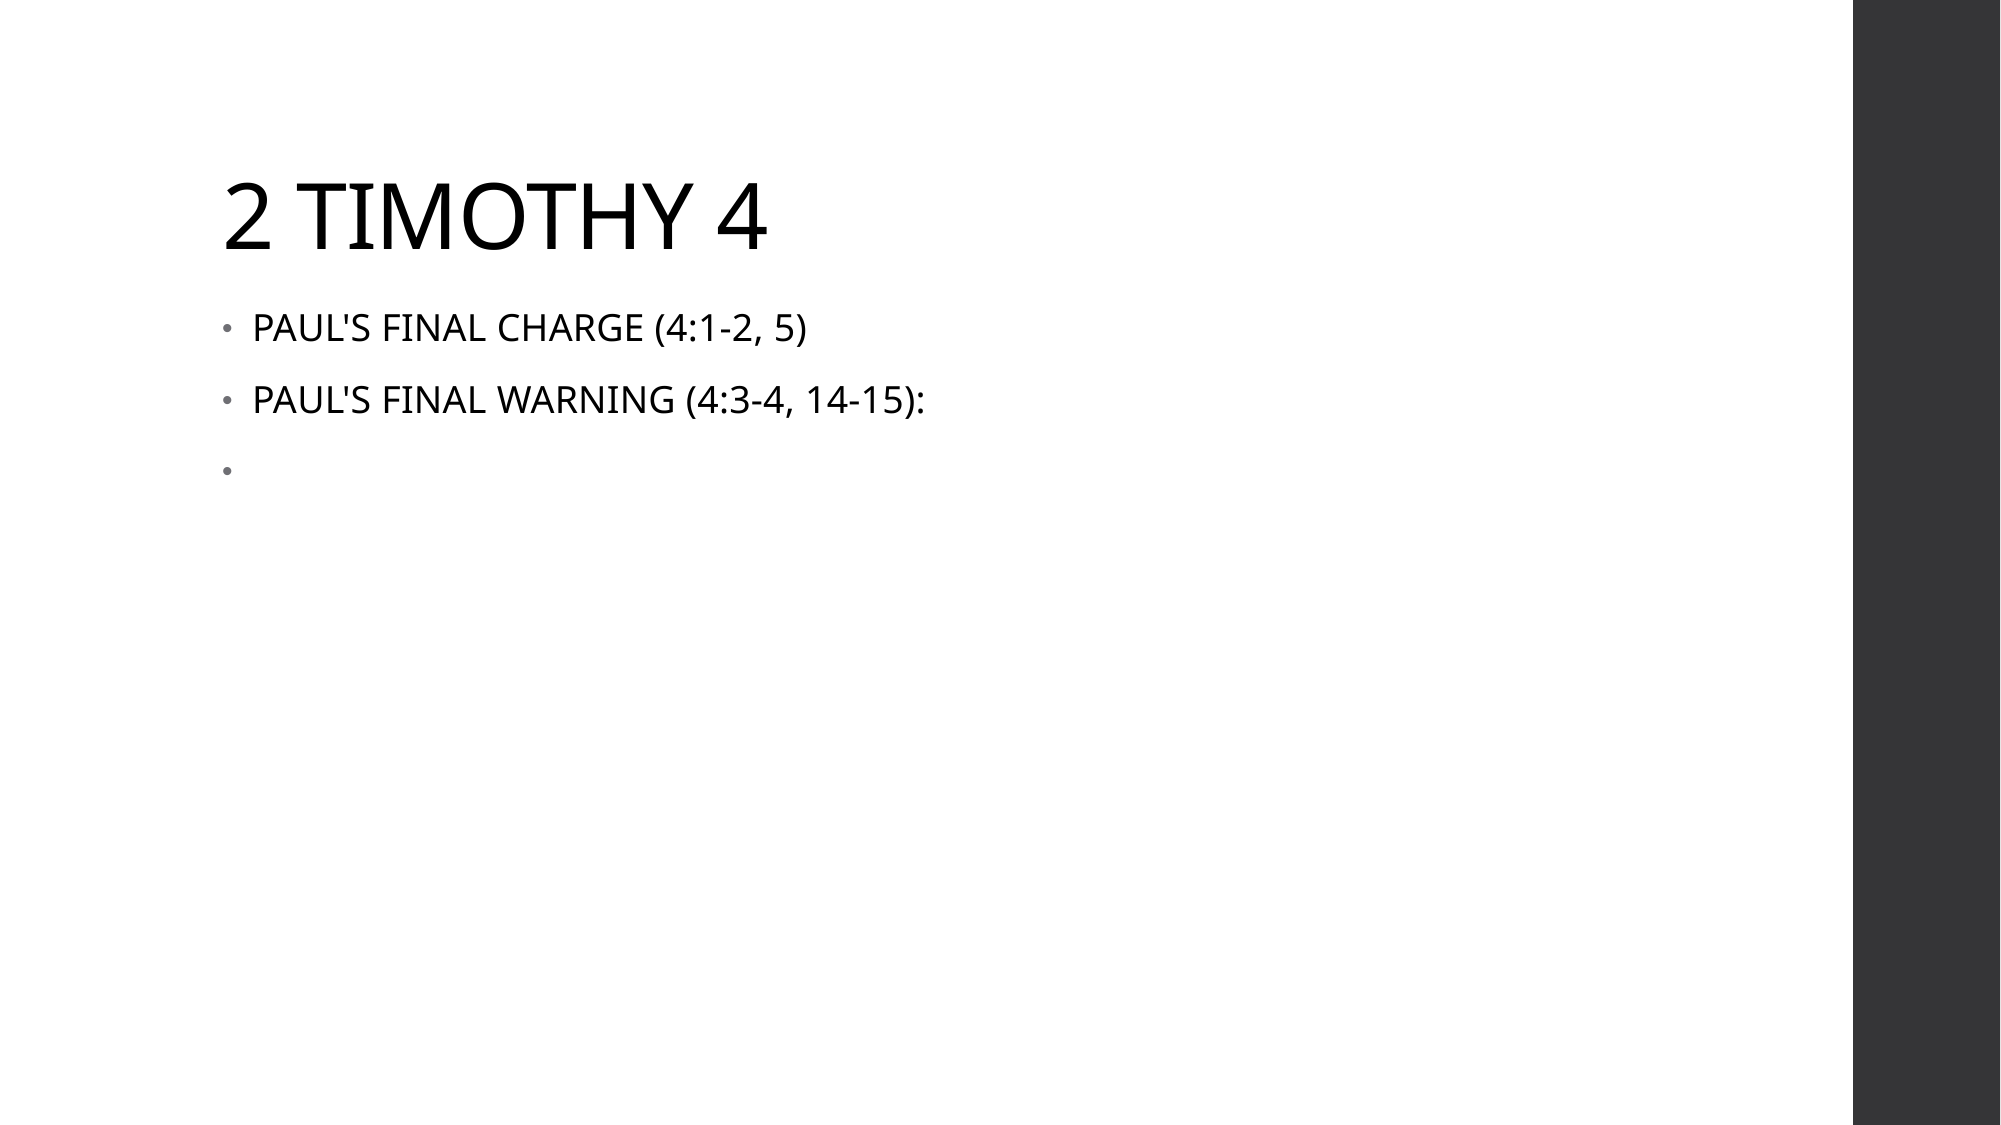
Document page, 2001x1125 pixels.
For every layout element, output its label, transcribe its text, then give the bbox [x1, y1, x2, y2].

title 2 TIMOTHY 4 [206, 60, 1797, 278]
list PAUL'S FINAL CHARGE (4:1-2, 5) PAUL'S FINAL WARNING (4:3-4, 14-15): [206, 299, 1617, 1014]
